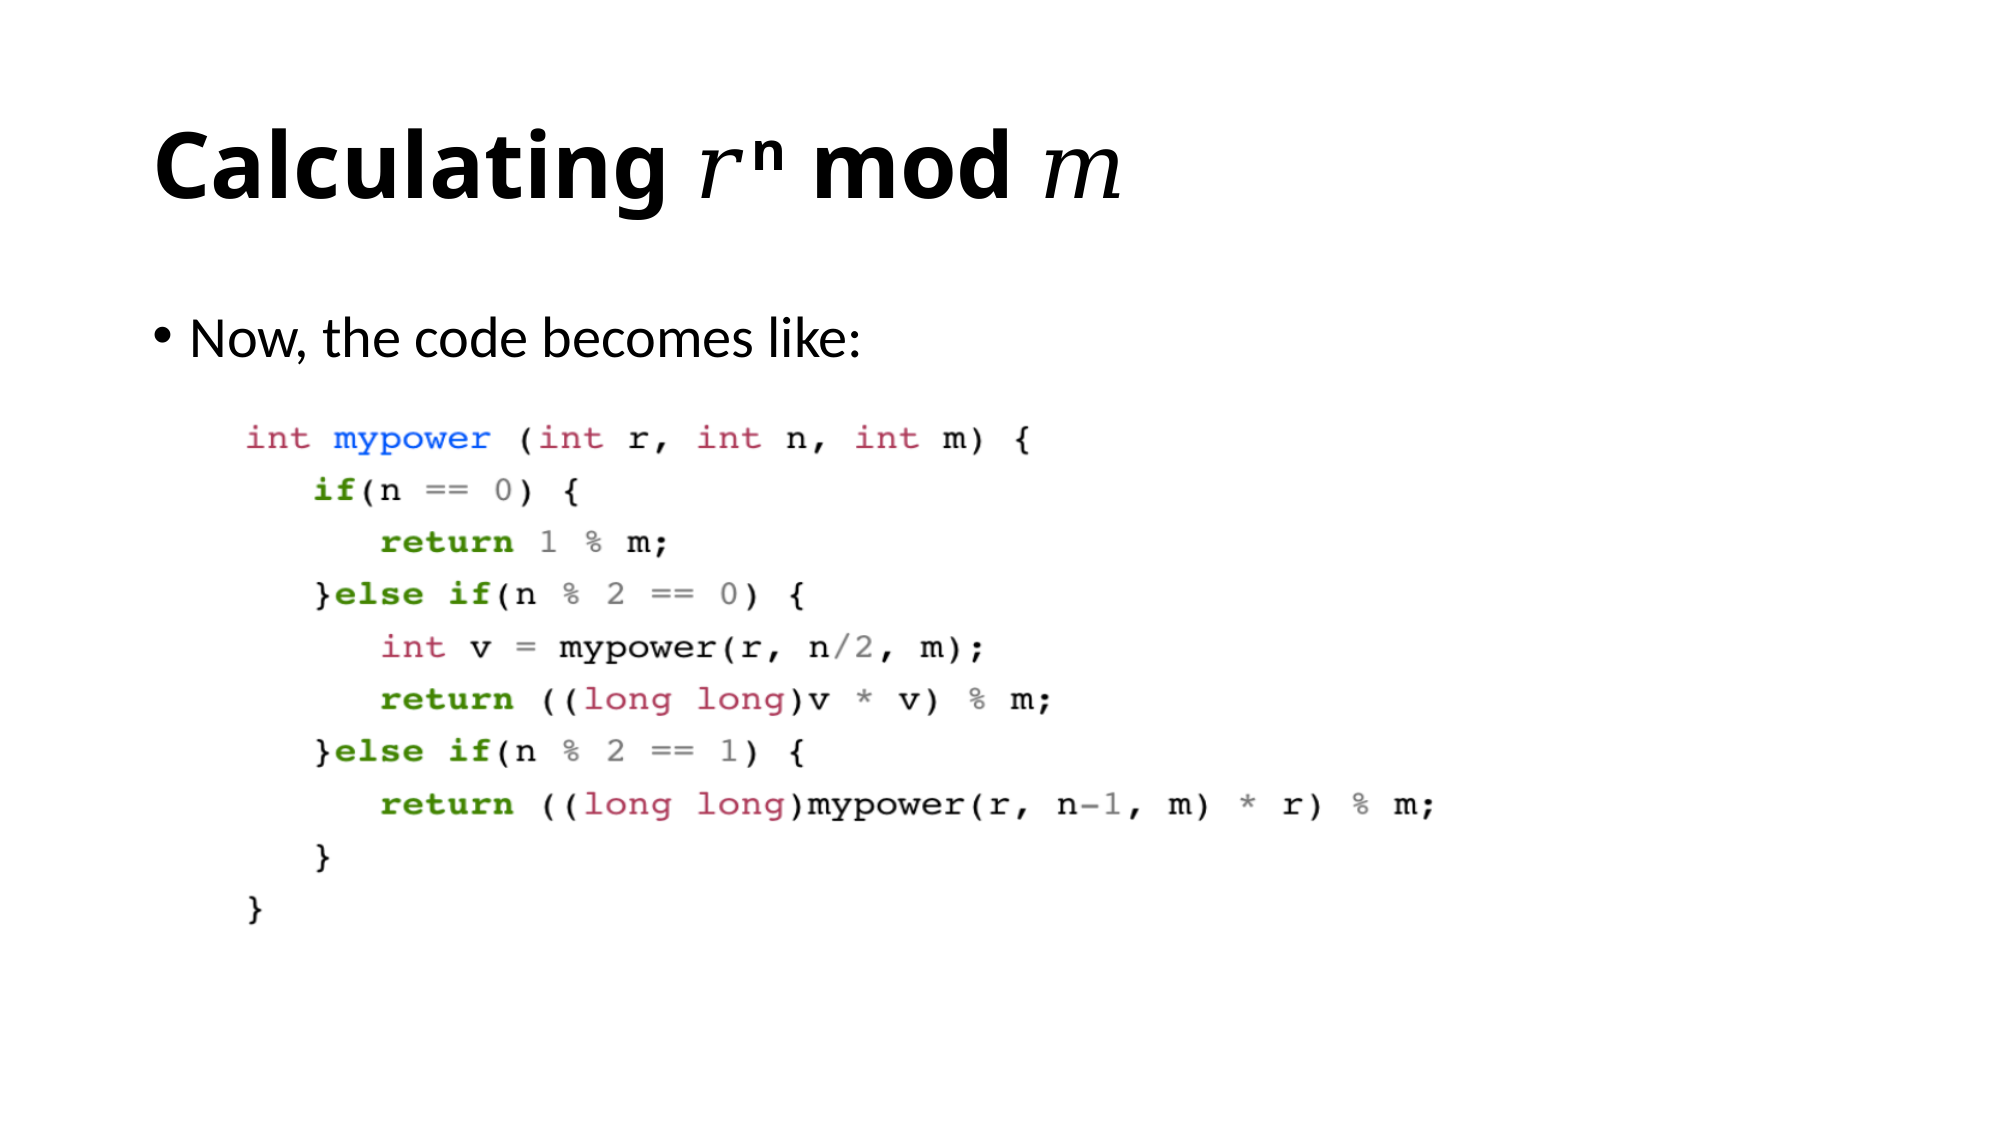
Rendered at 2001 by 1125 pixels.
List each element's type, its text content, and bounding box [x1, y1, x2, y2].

text_box Calculating 𝑟n mod 𝑚 [137, 59, 1863, 278]
picture [158, 396, 1510, 964]
text_box Now, the code becomes like: [137, 299, 1863, 1014]
